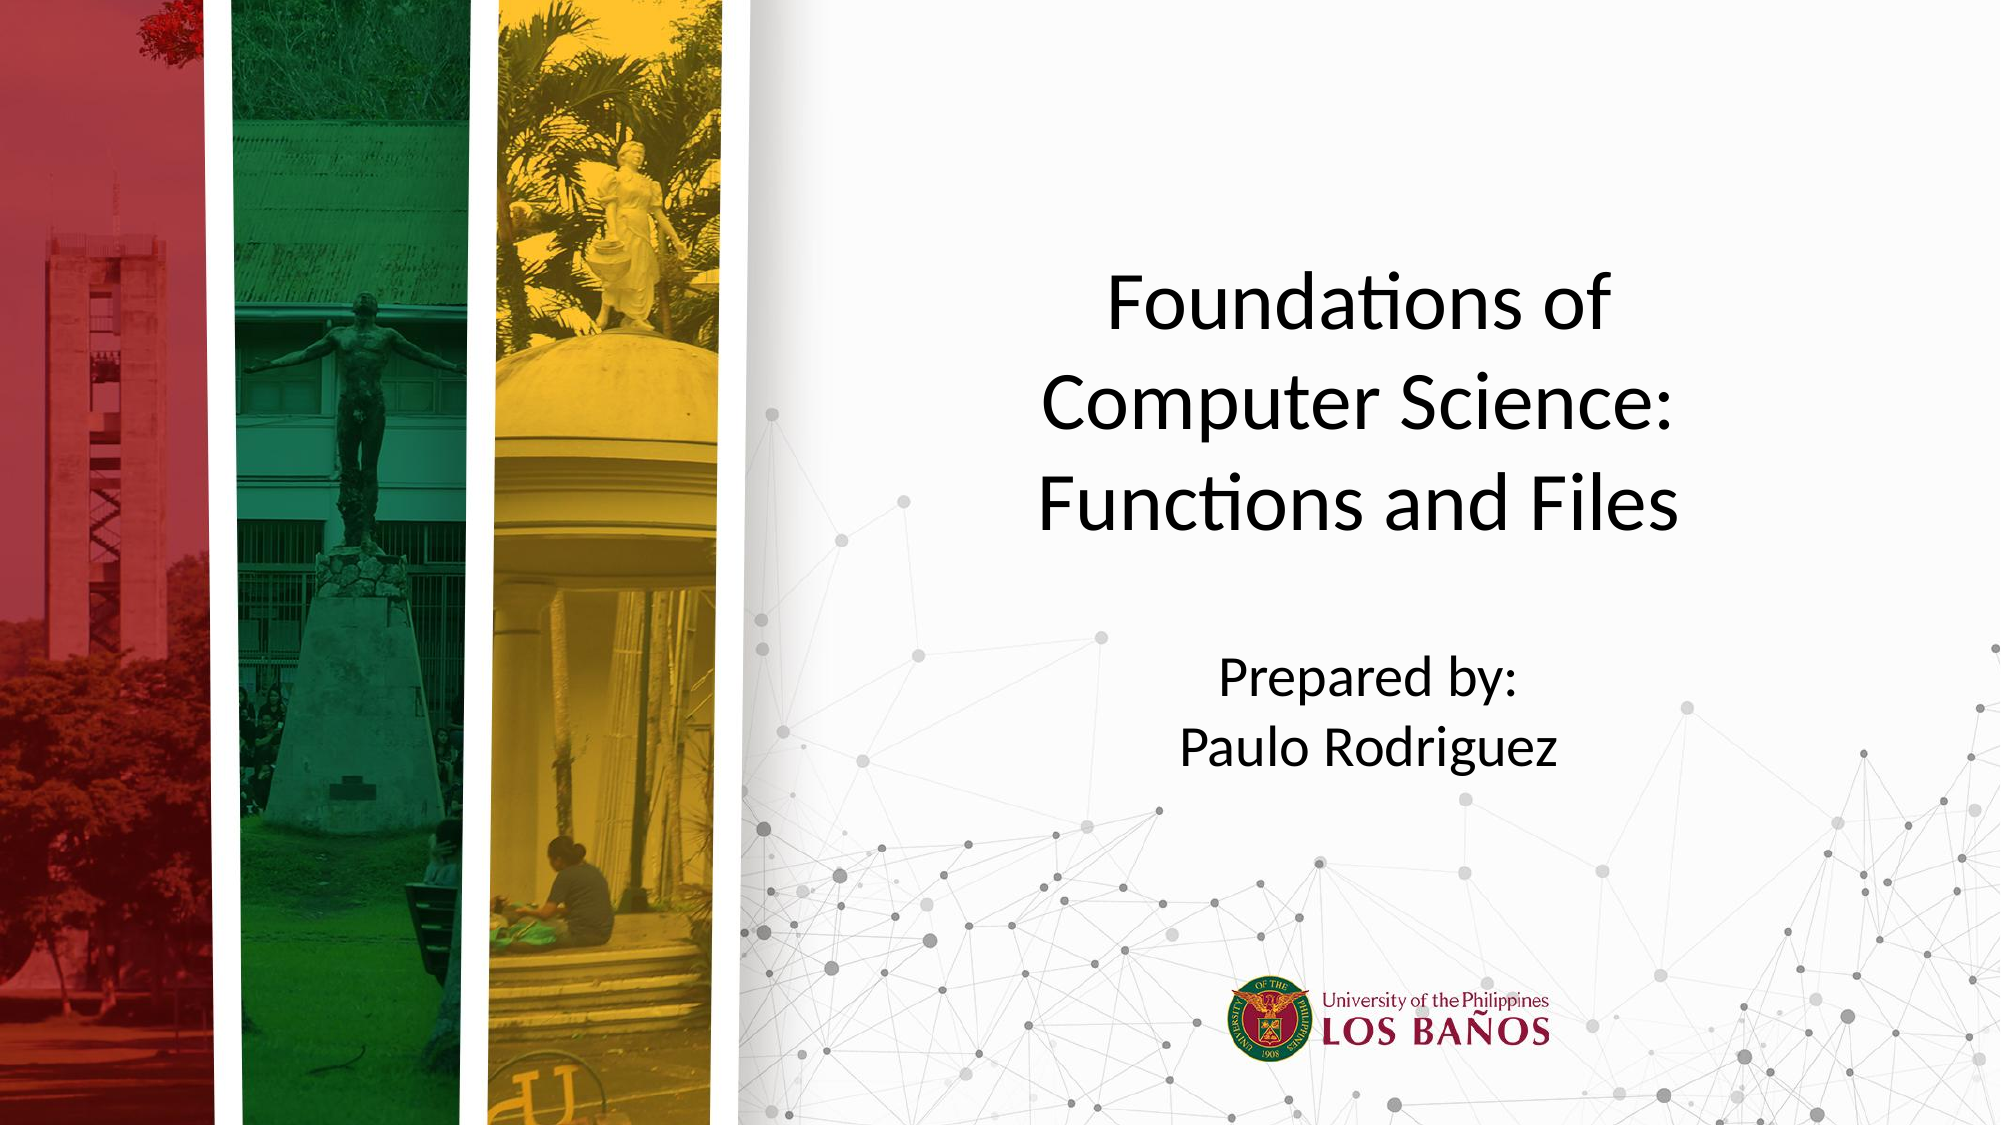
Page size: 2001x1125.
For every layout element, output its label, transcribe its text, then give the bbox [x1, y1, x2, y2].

picture [0, 0, 2001, 1125]
text_box Prepared by: Paulo Rodriguez [1032, 622, 1706, 786]
text_box Foundations of Computer Science: Functions and Files [923, 231, 1795, 567]
